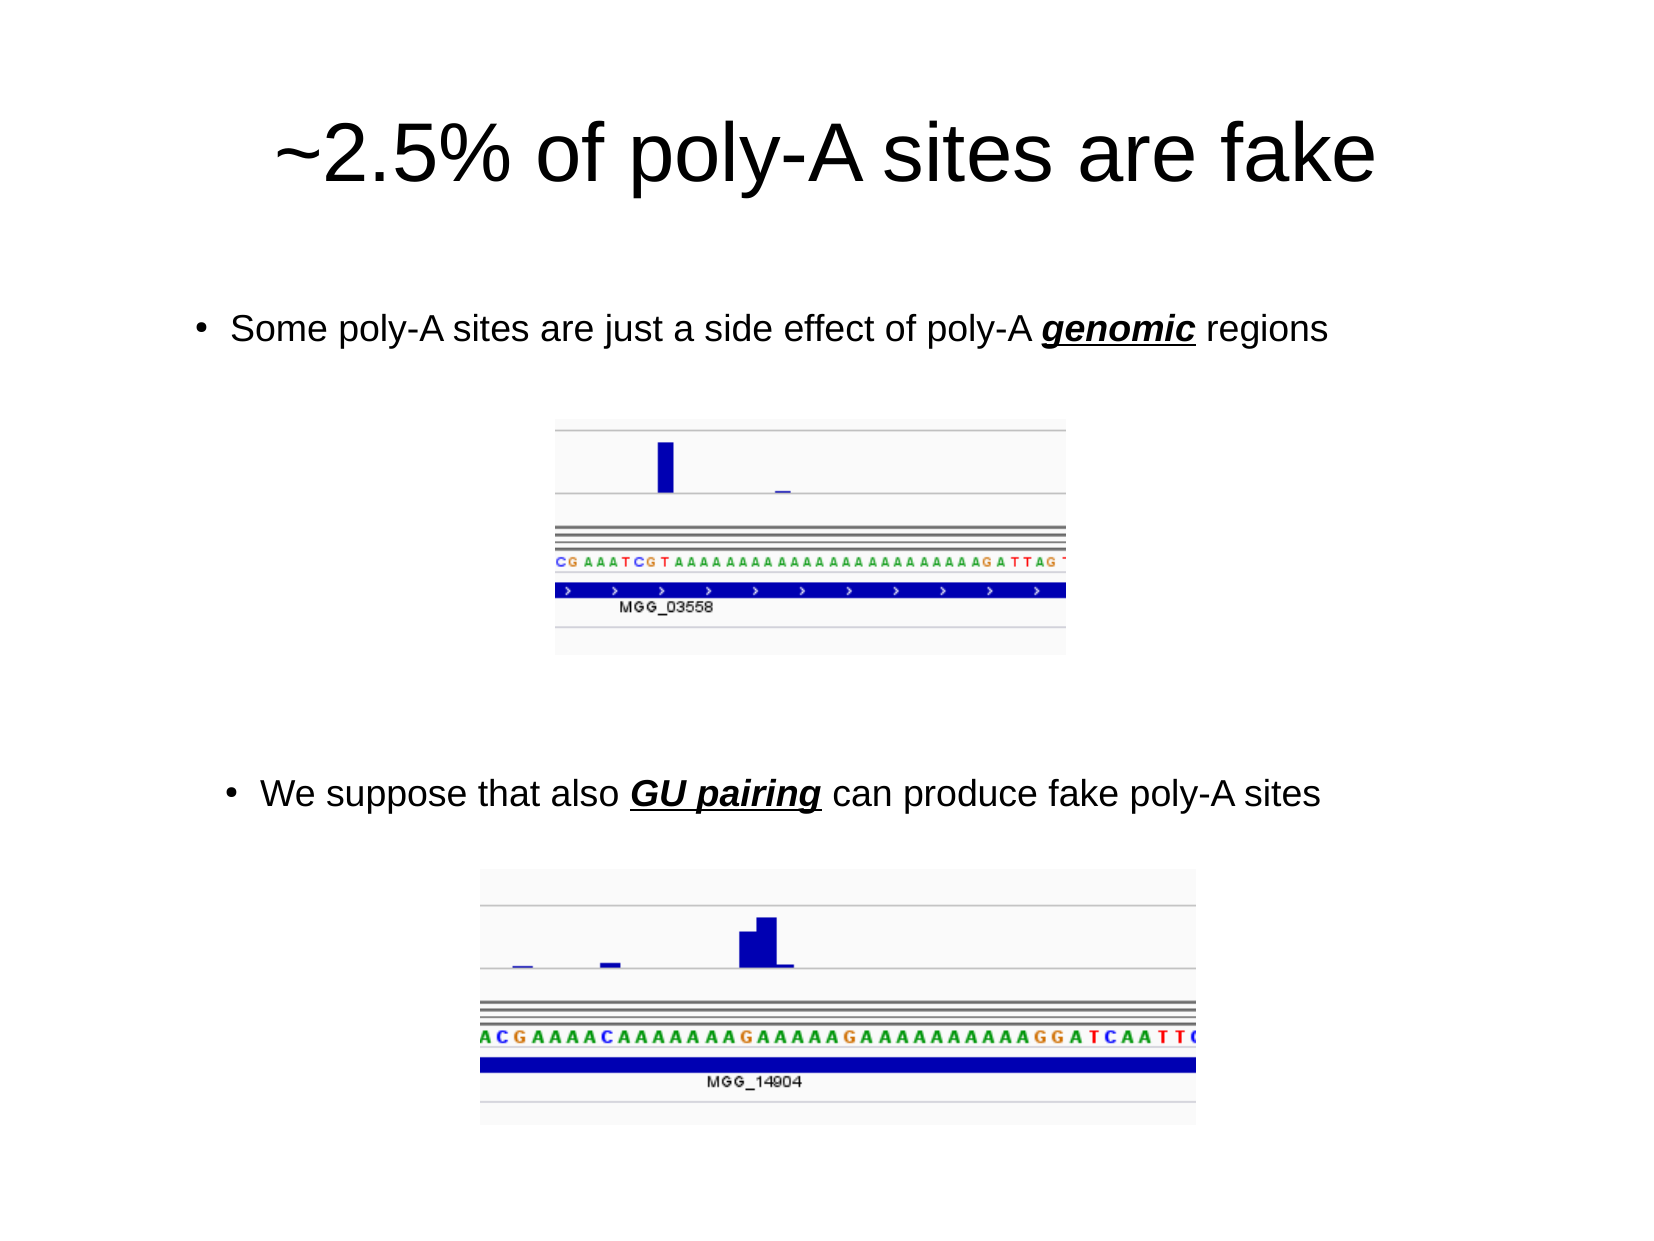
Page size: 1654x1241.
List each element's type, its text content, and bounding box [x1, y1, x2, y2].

picture [555, 419, 1066, 655]
text_box Some poly-A sites are just a side effect of poly-A genomic regions [180, 300, 1343, 358]
picture [480, 869, 1196, 1125]
text_box We suppose that also GU pairing can produce fake poly-A sites [210, 765, 1336, 823]
title ~2.5% of poly-A sites are fake [82, 49, 1571, 257]
